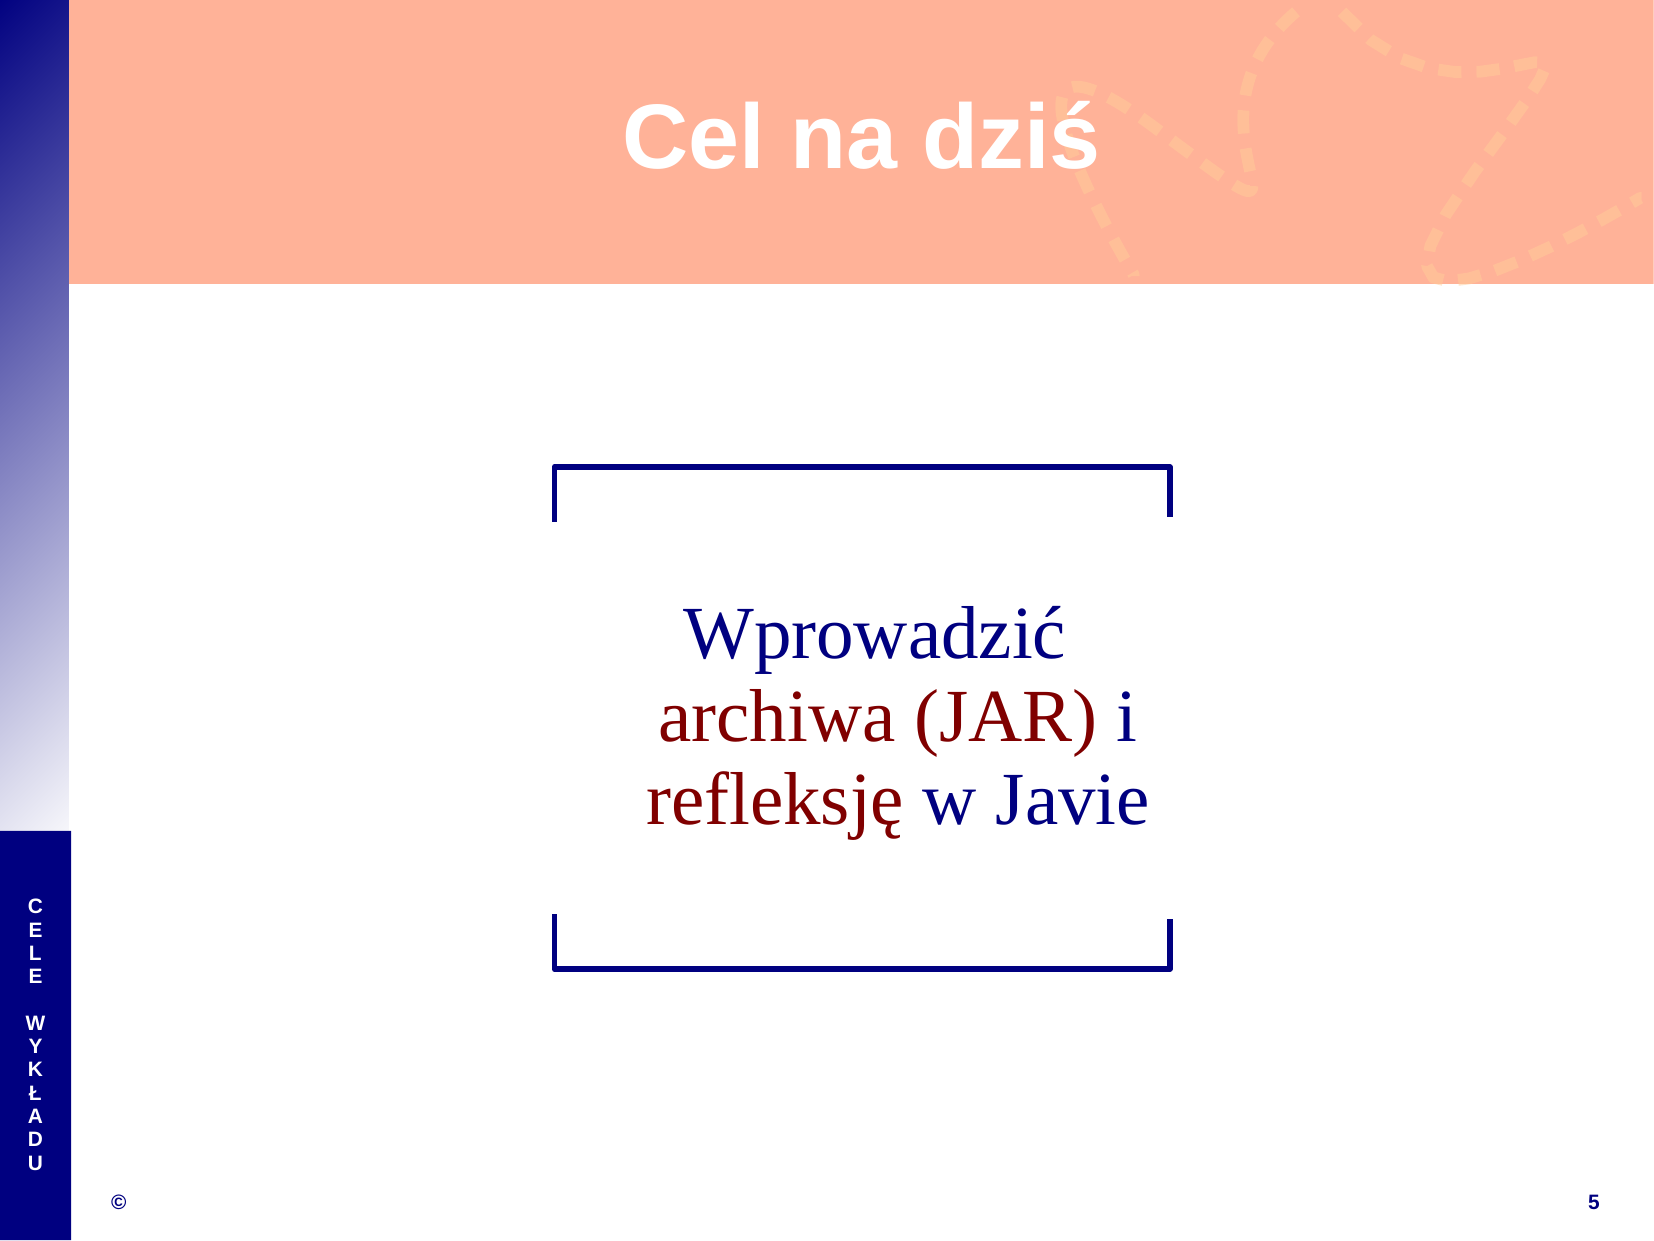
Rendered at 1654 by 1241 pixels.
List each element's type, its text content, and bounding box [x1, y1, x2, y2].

text_box C E L E W Y K Ł A D U [0, 829, 71, 1241]
text_box Wprowadzić archiwa (JAR) i refleksję w Javie [565, 430, 1159, 1002]
title Cel na dziś [70, 37, 1654, 246]
